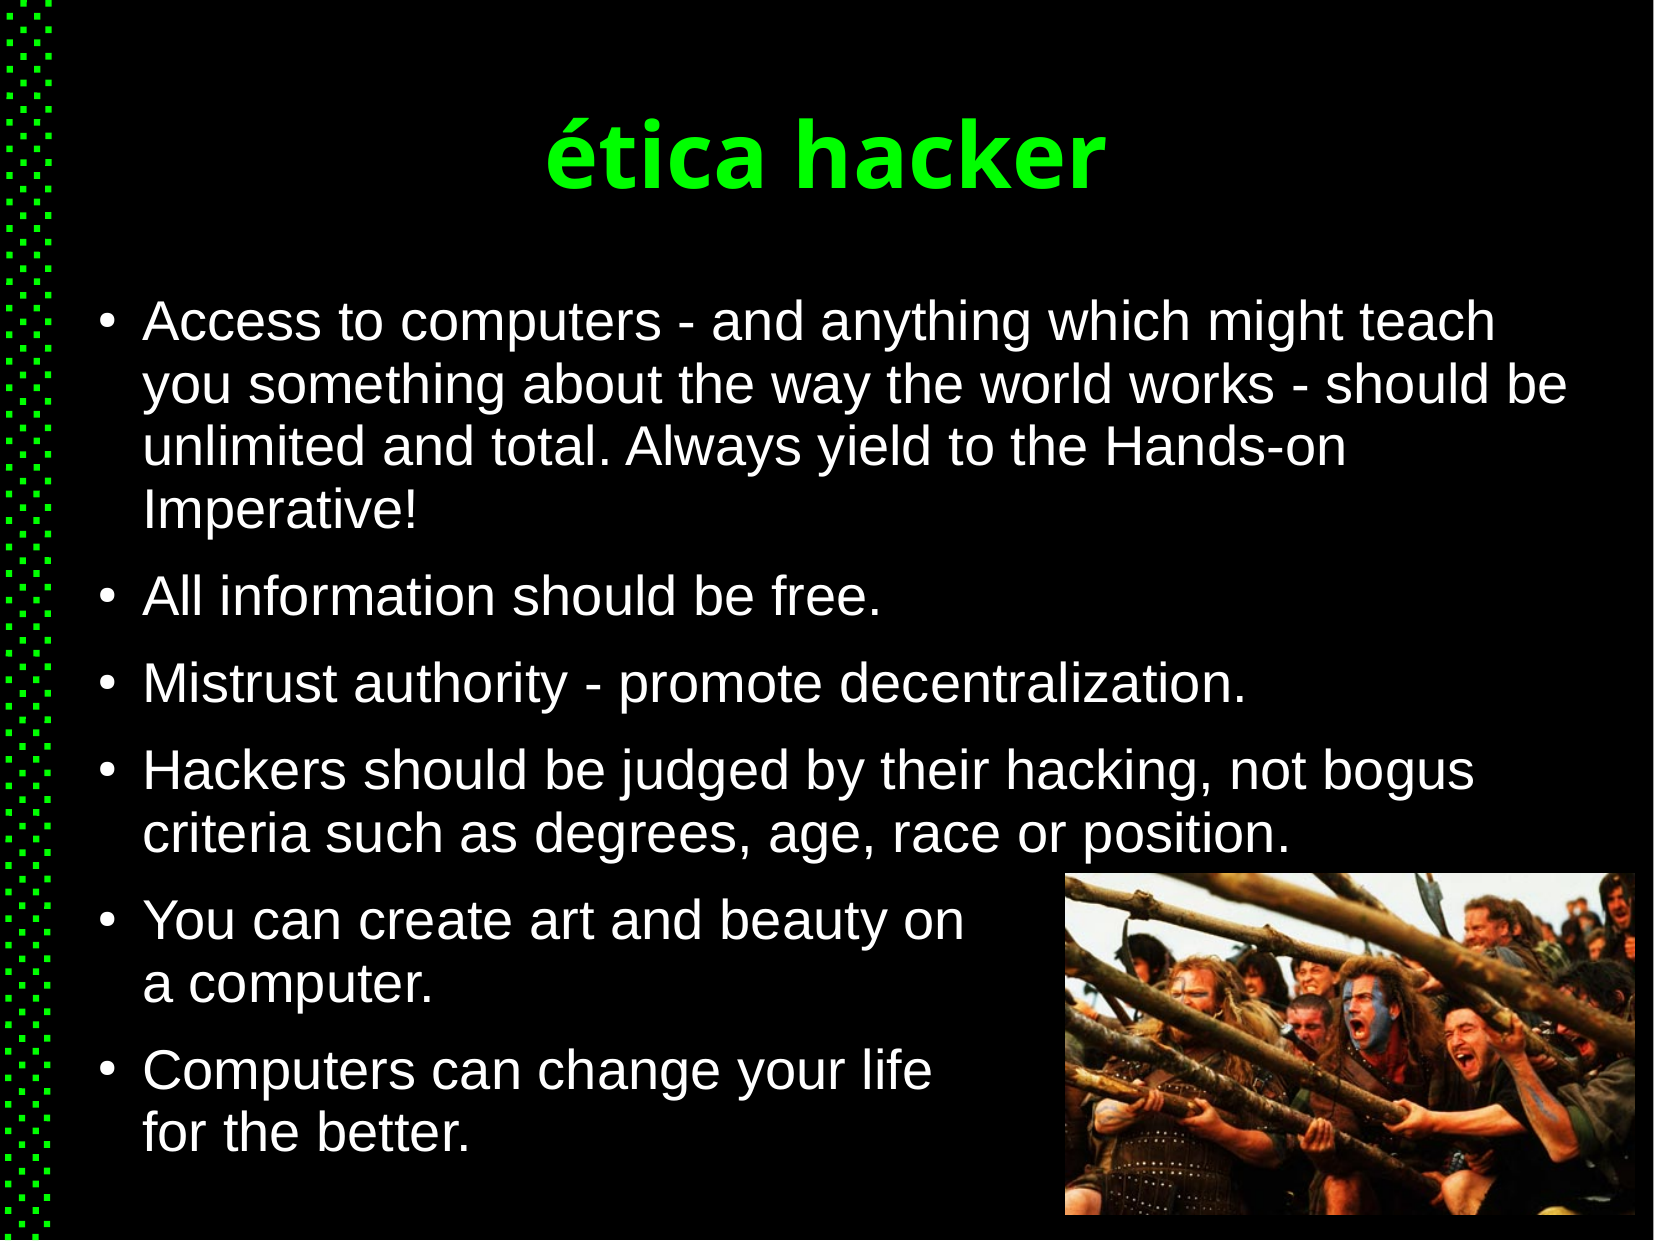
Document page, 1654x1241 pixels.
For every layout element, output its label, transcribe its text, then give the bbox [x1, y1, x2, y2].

list Access to computers - and anything which might teach you something about the way the world works - should be unlimited and total. Always yield to the Hands-on Imperative! All information should be free. Mistrust authority - promote decentralization. Hackers should be judged by their hacking, not bogus criteria such as degrees, age, race or position. You can create art and beauty on a computer. Computers can change your life for the better. [82, 290, 1571, 1171]
picture [1065, 873, 1635, 1216]
title ética hacker [82, 49, 1571, 257]
